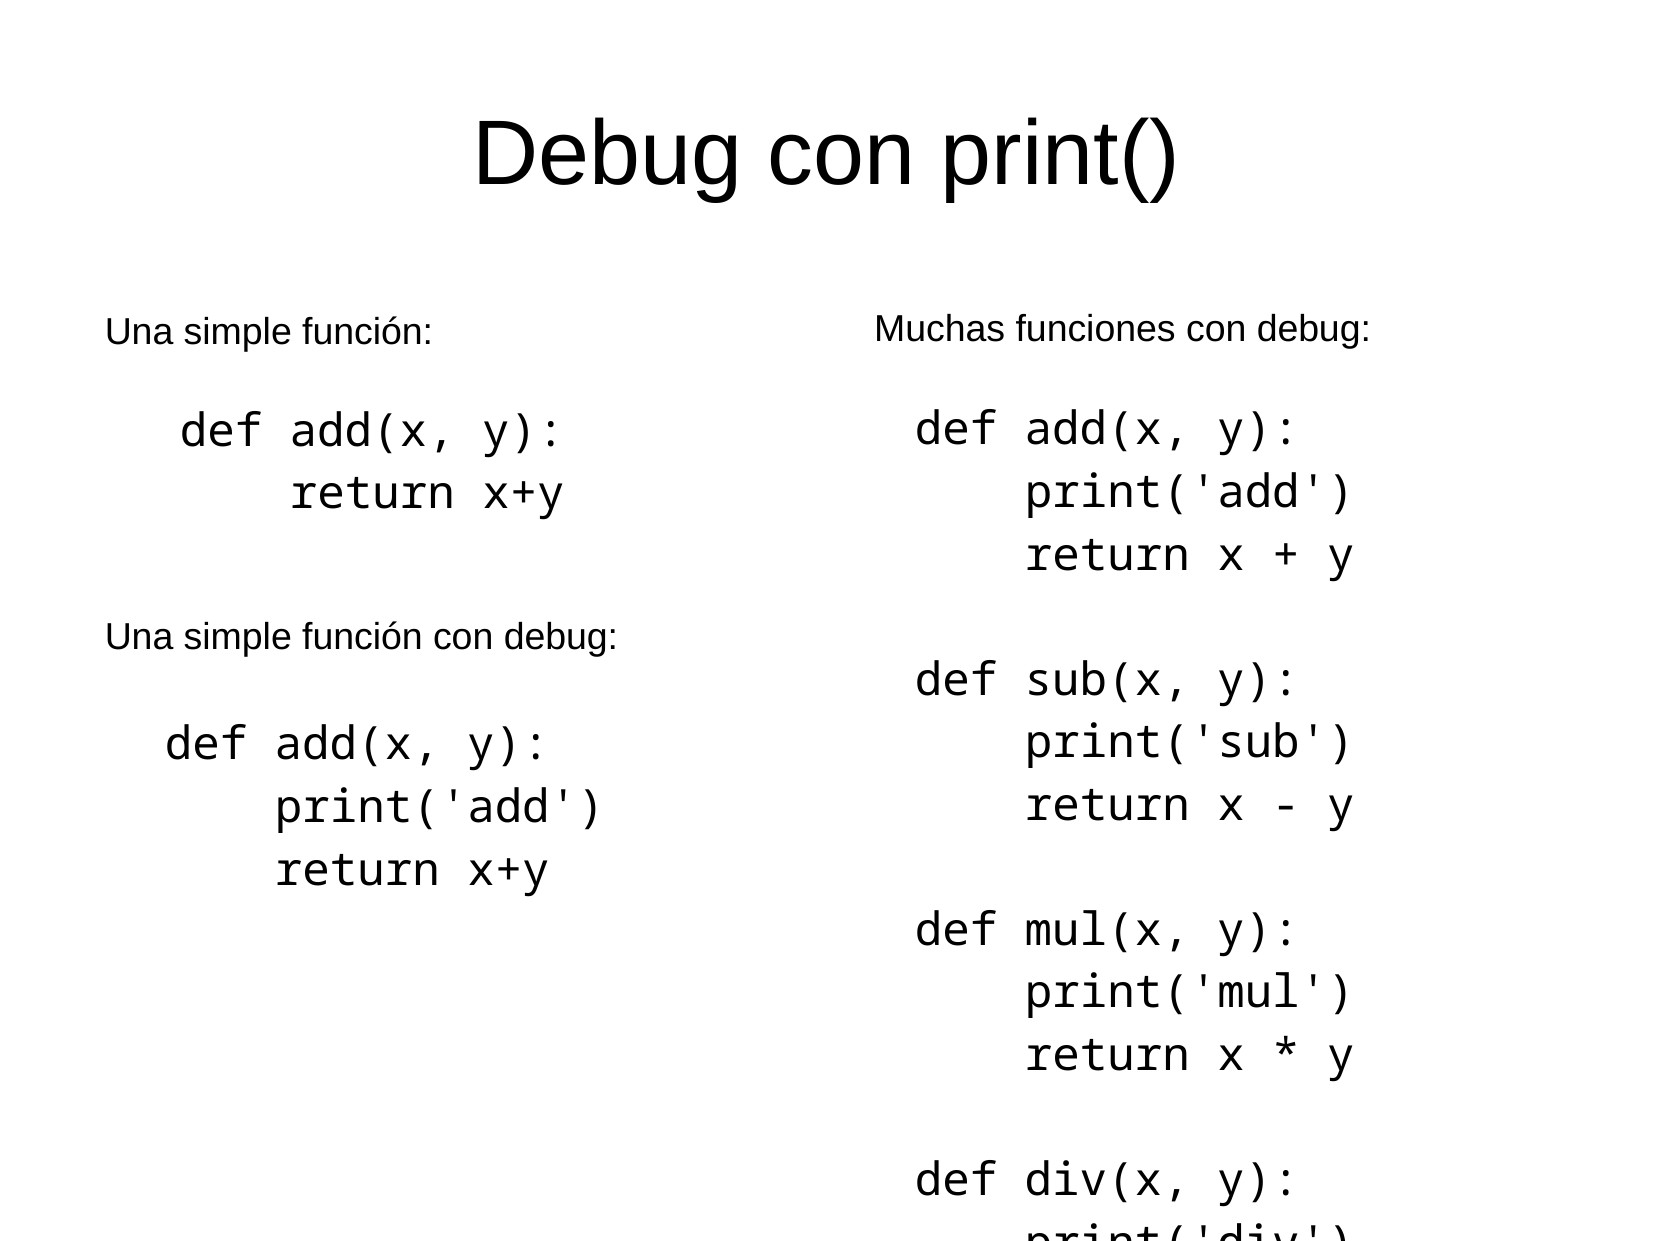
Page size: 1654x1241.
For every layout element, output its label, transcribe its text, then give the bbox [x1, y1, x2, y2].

text_box def add(x, y): print('add') return x+y [150, 703, 580, 856]
text_box Muchas funciones con debug: [859, 300, 1430, 357]
text_box def add(x, y): return x+y [165, 390, 545, 497]
title Debug con print() [82, 49, 1571, 257]
text_box Una simple función con debug: [90, 608, 691, 665]
text_box Una simple función: [90, 303, 571, 361]
text_box def add(x, y): print('add') return x + y def sub(x, y): print('sub') return x - y def mul(x, y): print('mul') return x * y def div(x, y): print('div') return x / y [900, 388, 1330, 1090]
